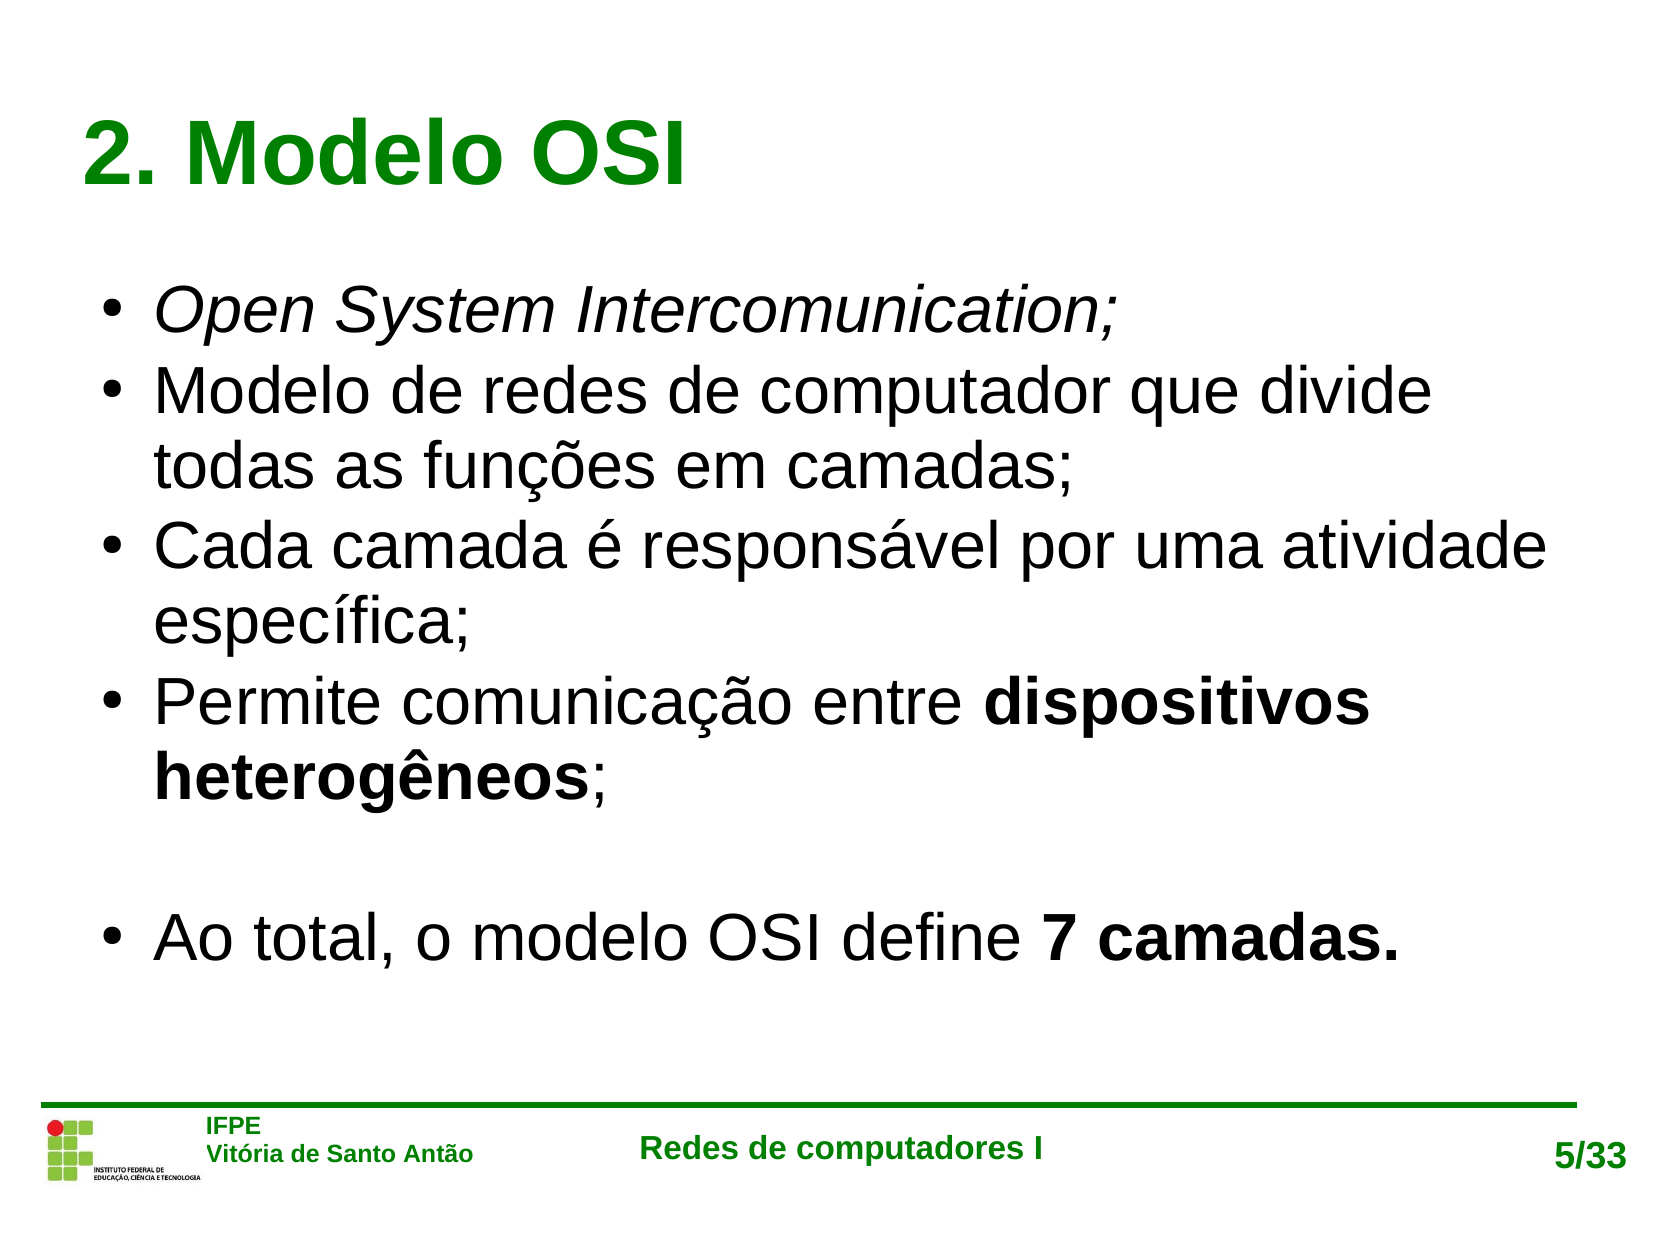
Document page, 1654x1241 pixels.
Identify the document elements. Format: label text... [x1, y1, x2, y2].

list Open System Intercomunication; Modelo de redes de computador que divide todas as funções em camadas; Cada camada é responsável por uma atividade específica; Permite comunicação entre dispositivos heterogêneos; Ao total, o modelo OSI define 7 camadas. [82, 272, 1571, 1091]
title 2. Modelo OSI [82, 49, 1571, 257]
picture [39, 1111, 207, 1191]
